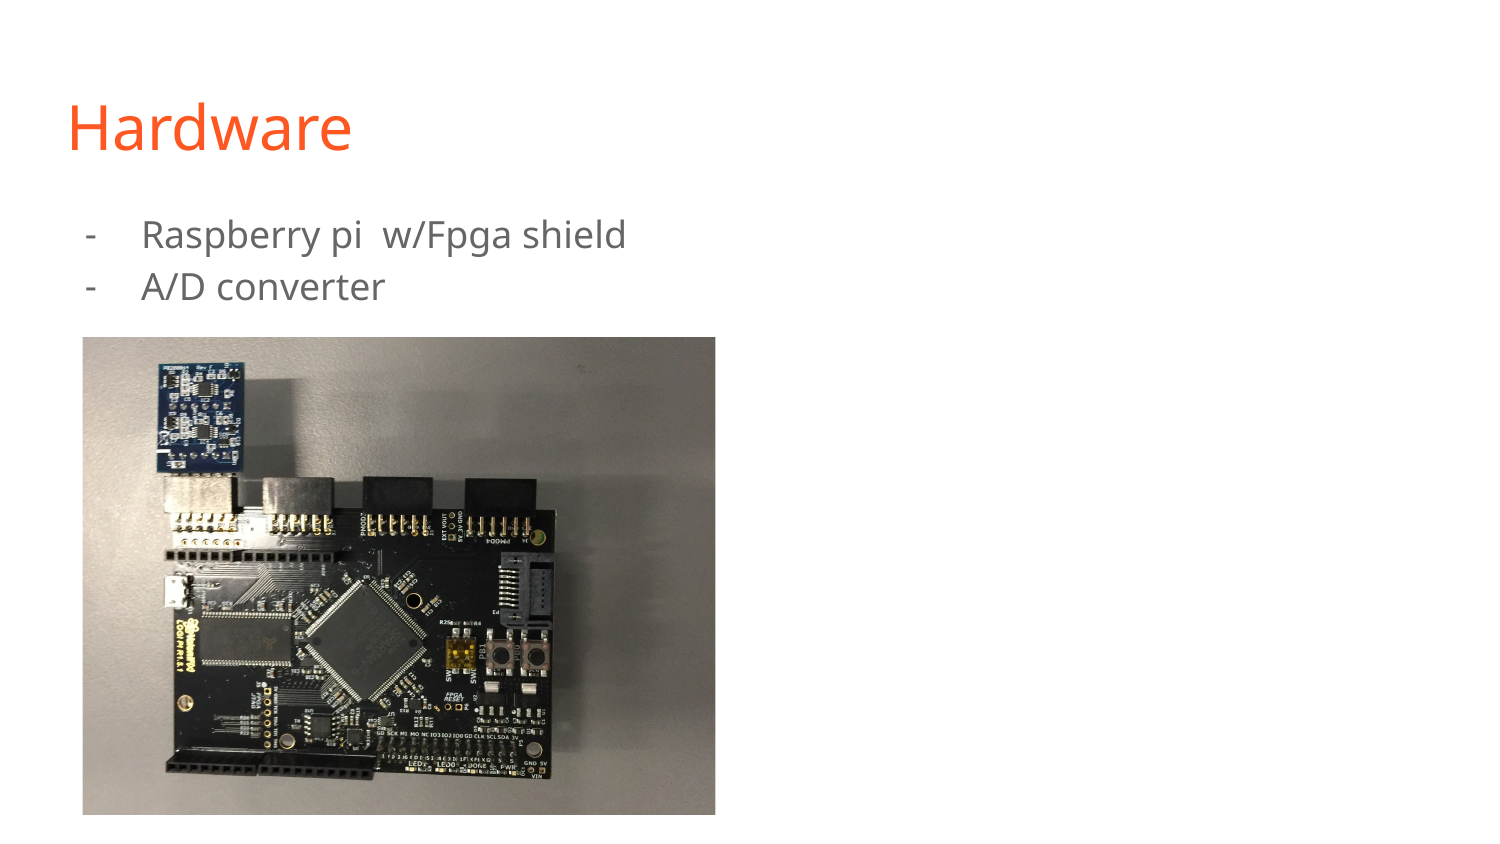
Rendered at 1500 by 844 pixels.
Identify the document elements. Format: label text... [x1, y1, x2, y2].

list Raspberry pi w/Fpga shield A/D converter [51, 189, 1449, 750]
picture [82, 337, 716, 815]
title Hardware [51, 72, 1449, 167]
